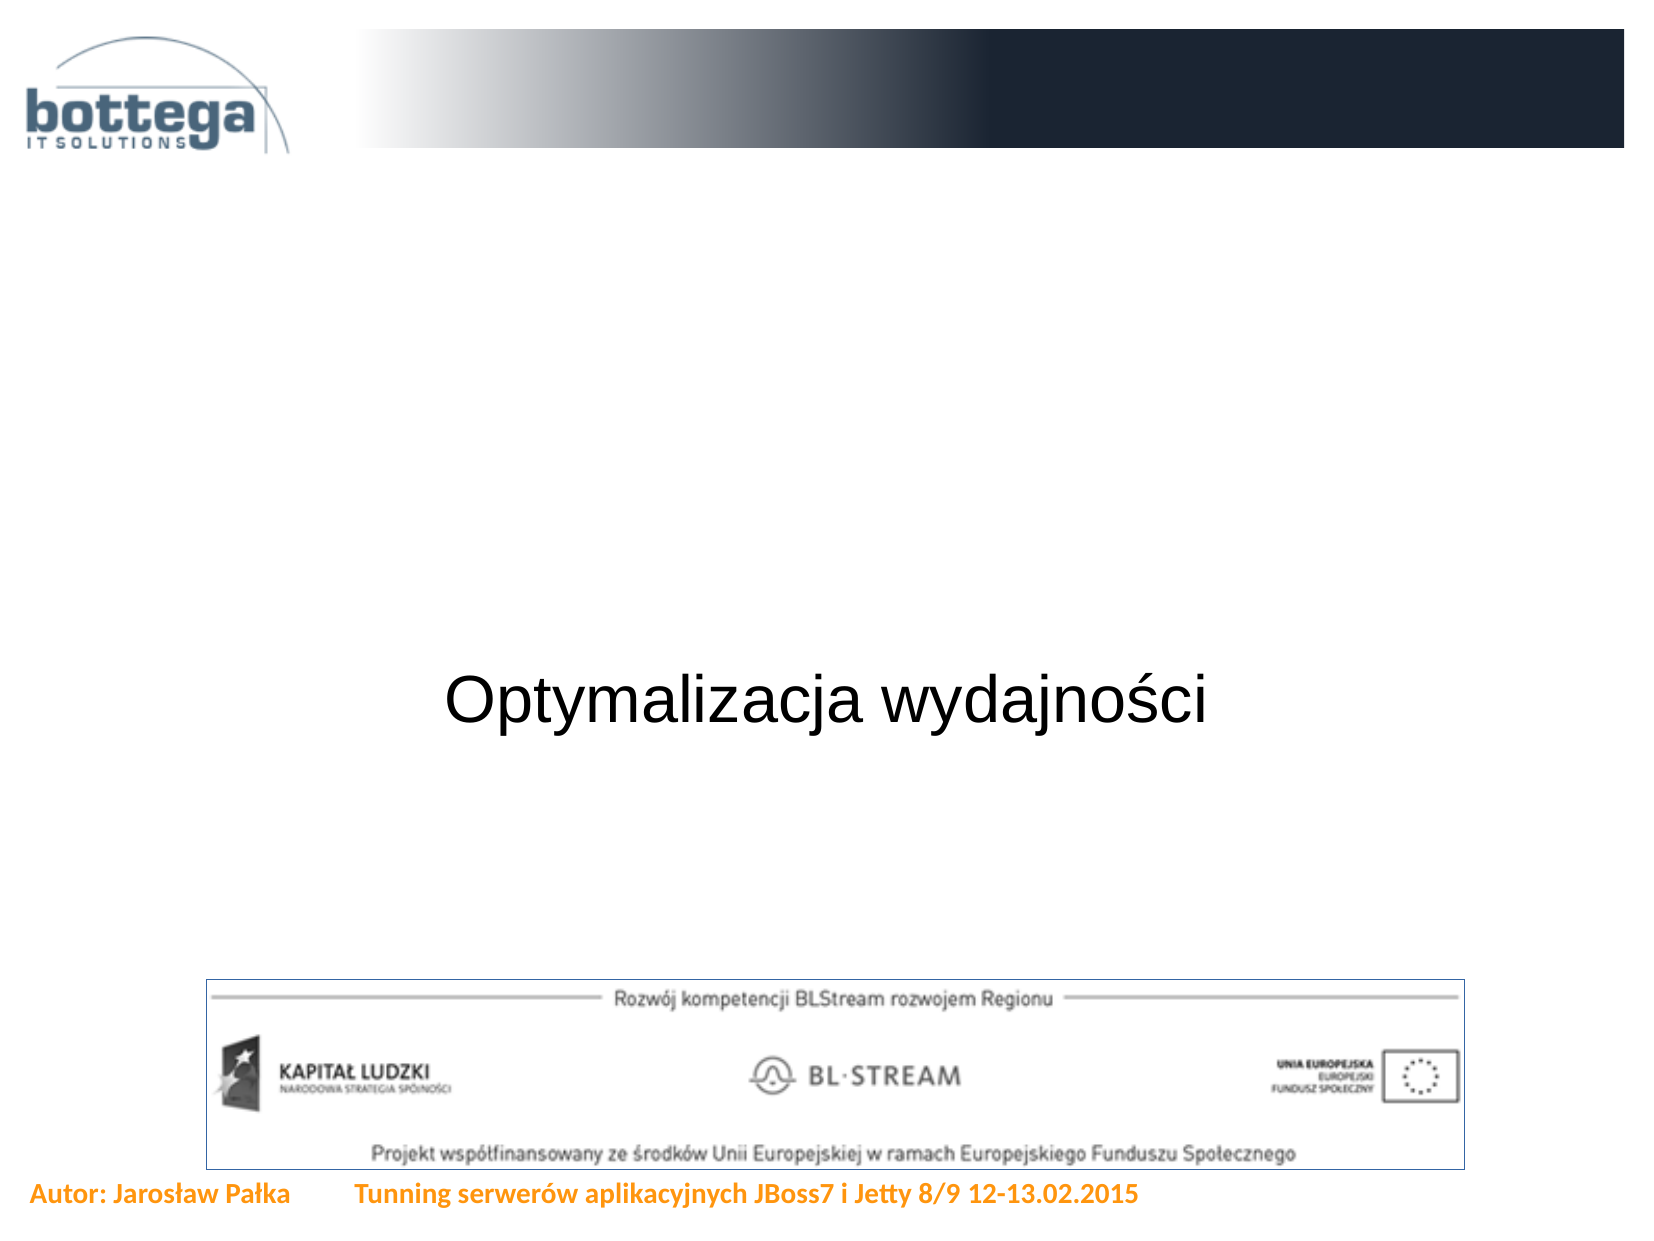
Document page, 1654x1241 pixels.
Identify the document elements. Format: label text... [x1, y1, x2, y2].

picture [17, 29, 296, 160]
subtitle Optymalizacja wydajności [82, 290, 1571, 1109]
picture [207, 1109, 1464, 1169]
